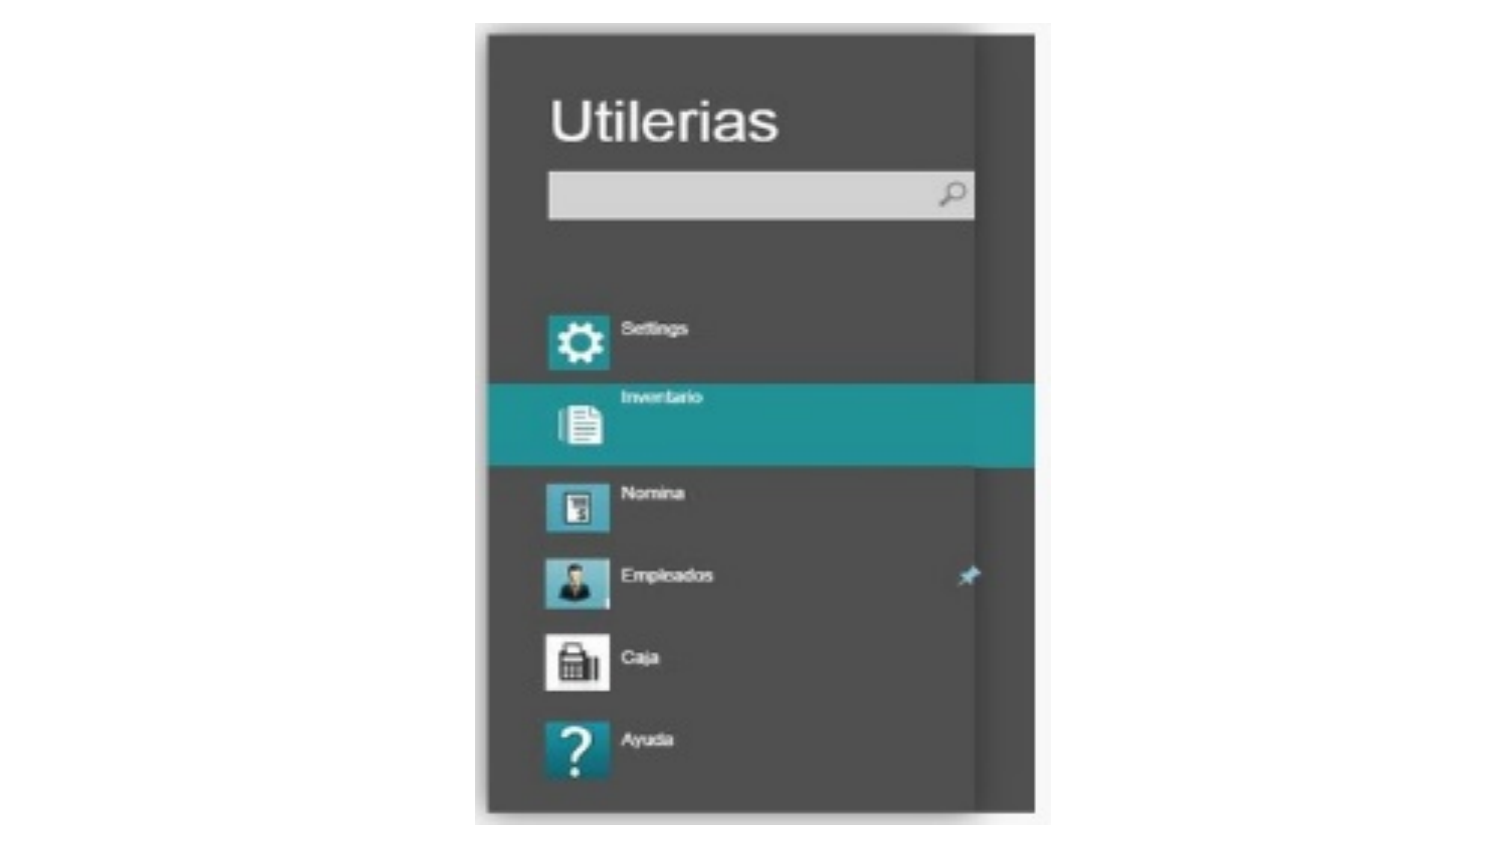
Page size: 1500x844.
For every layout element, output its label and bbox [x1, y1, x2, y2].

picture [475, 23, 1051, 826]
